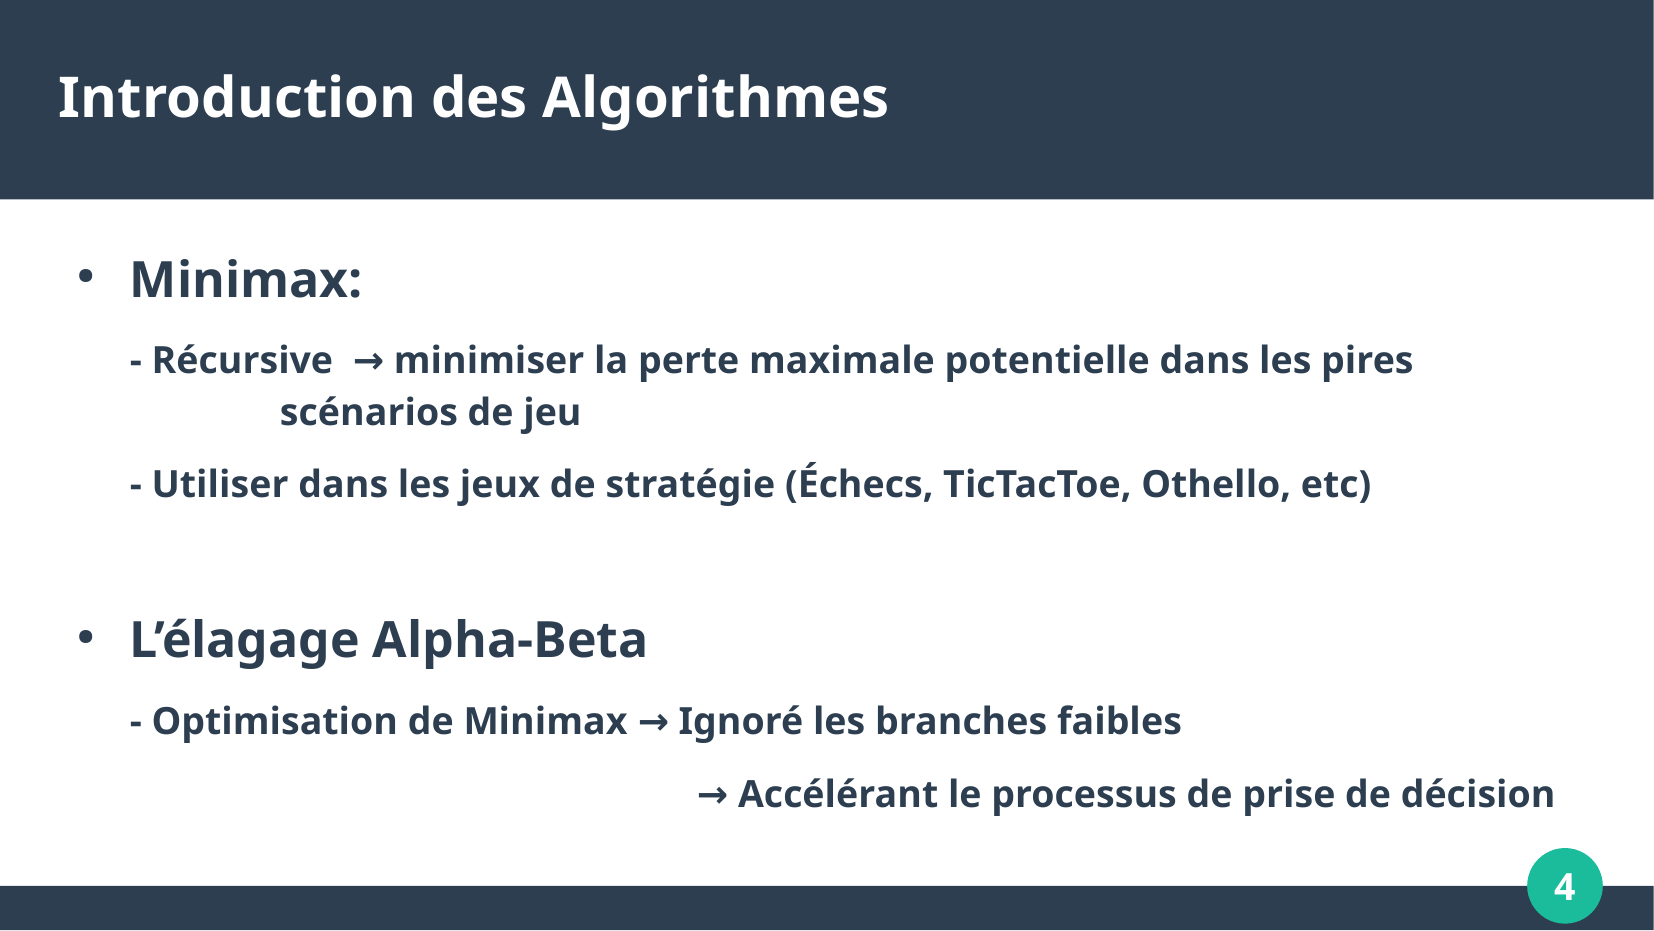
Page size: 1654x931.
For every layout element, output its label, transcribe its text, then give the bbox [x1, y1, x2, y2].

title Introduction des Algorithmes [59, 37, 1595, 156]
list Minimax: - Récursive → minimiser la perte maximale potentielle dans les pires scénarios de jeu - Utiliser dans les jeux de stratégie (Échecs, TicTacToe, Othello, etc) L’élagage Alpha-Beta - Optimisation de Minimax → Ignoré les branches faibles → Accélérant le processus de prise de décision [59, 243, 1595, 864]
